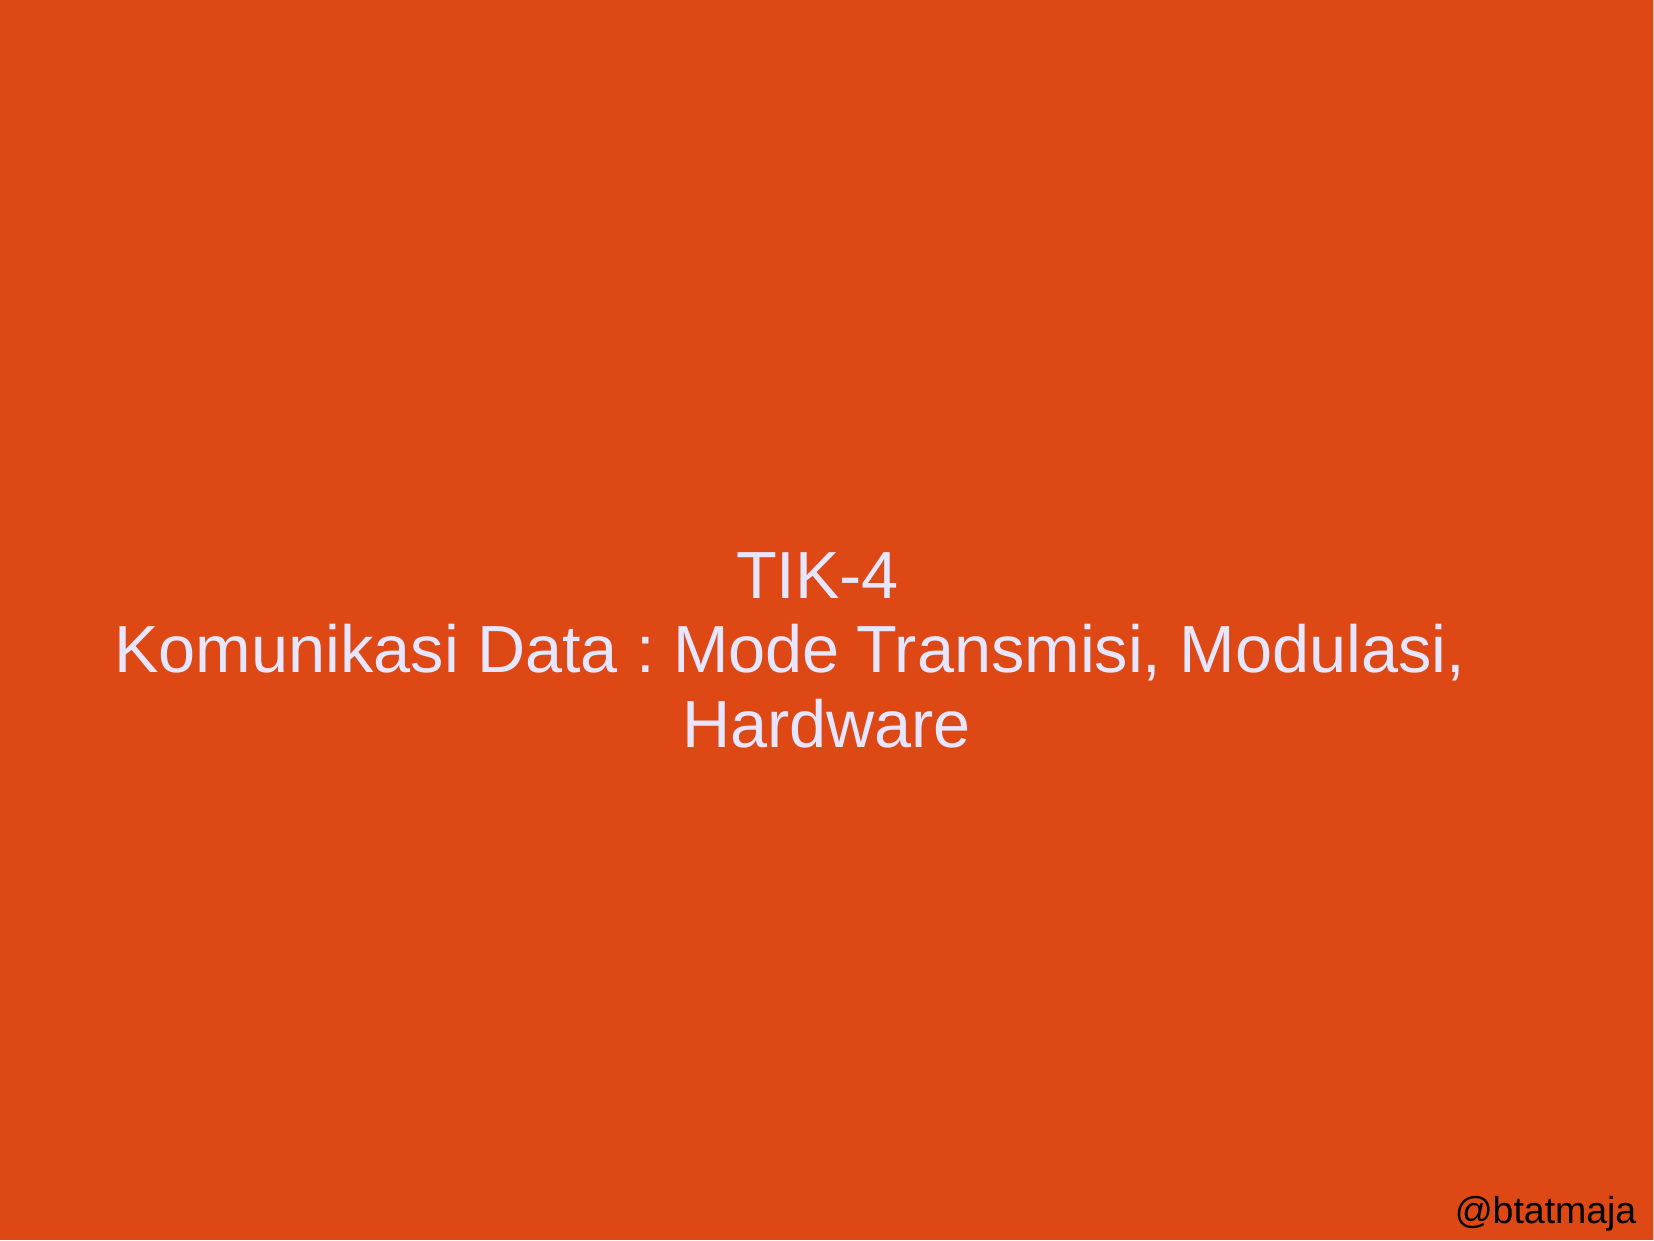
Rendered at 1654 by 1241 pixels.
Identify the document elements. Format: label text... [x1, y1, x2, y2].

subtitle TIK-4 Komunikasi Data : Mode Transmisi, Modulasi, Hardware [82, 290, 1571, 1010]
text_box @btatmaja [1440, 1182, 1652, 1240]
